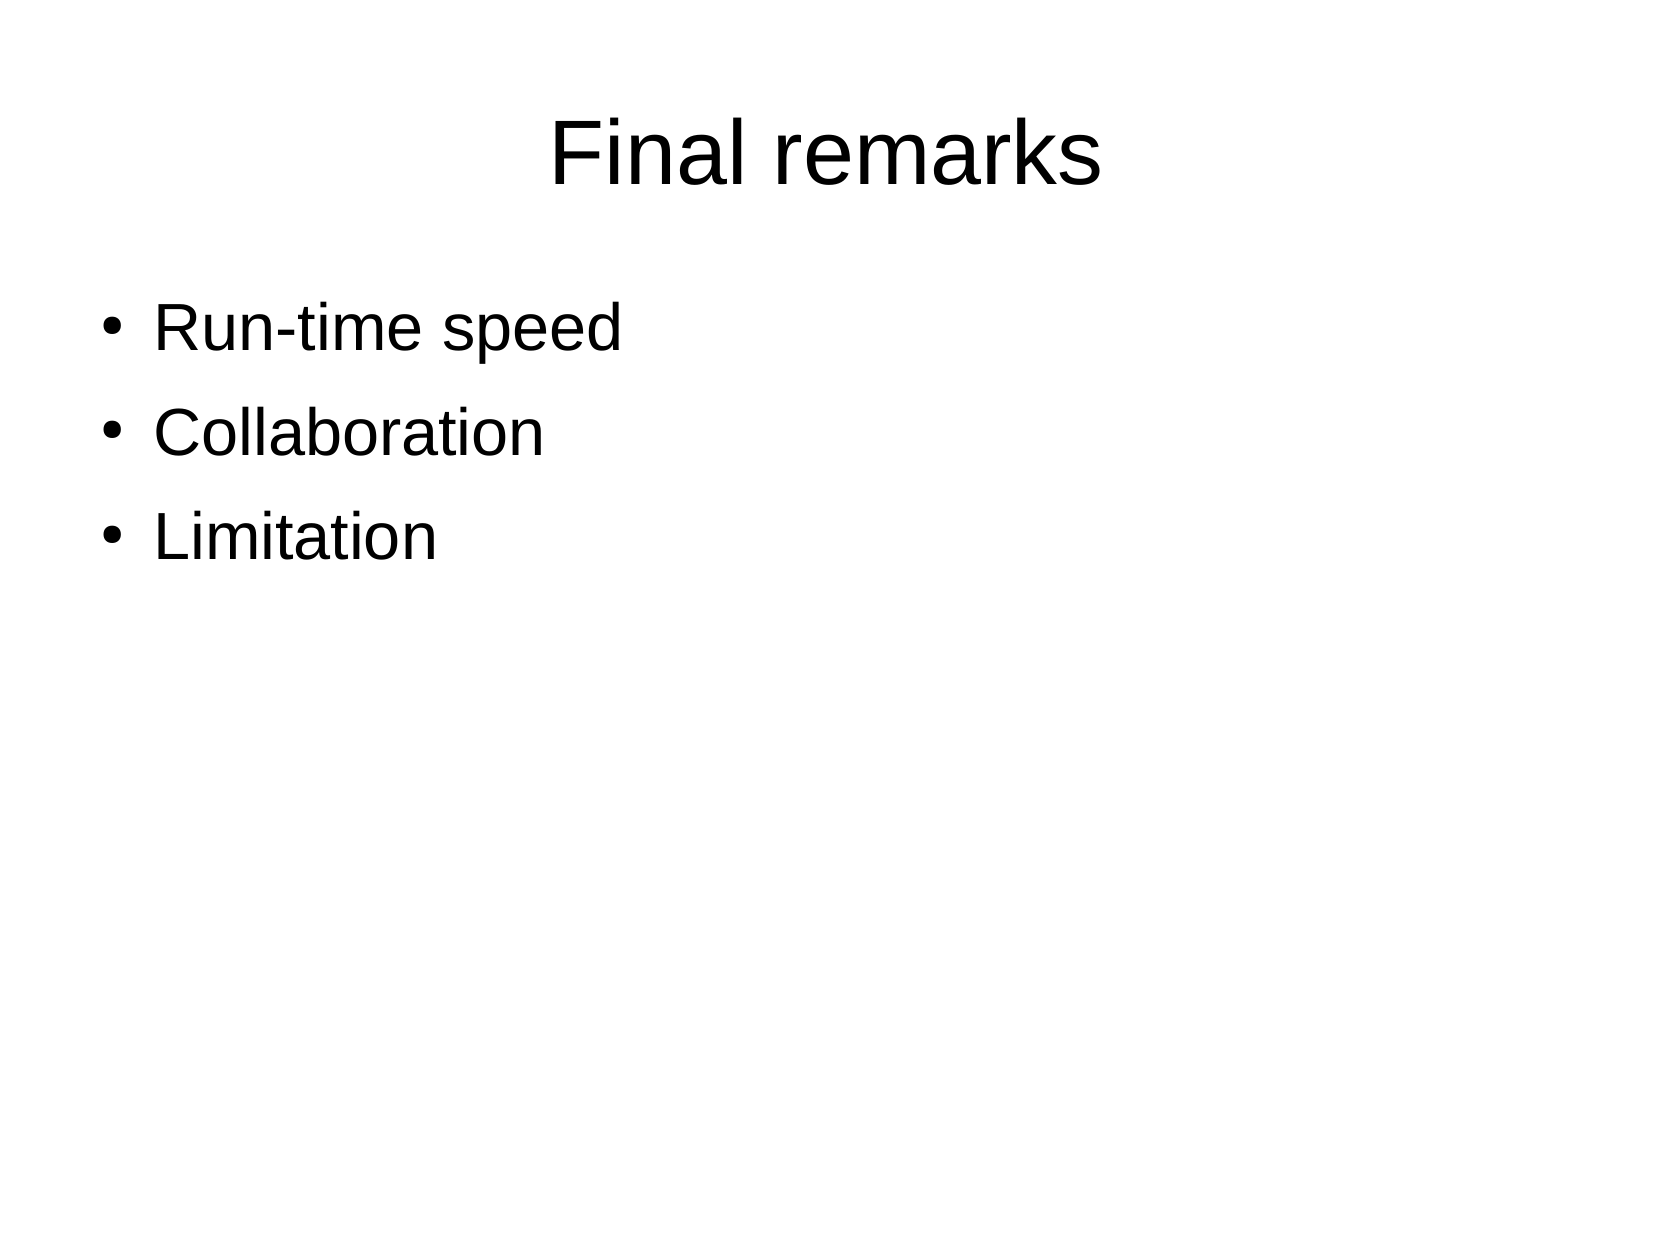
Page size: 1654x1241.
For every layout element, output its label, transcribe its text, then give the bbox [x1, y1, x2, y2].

list Run-time speed Collaboration Limitation [82, 290, 1571, 1010]
title Final remarks [82, 49, 1571, 257]
